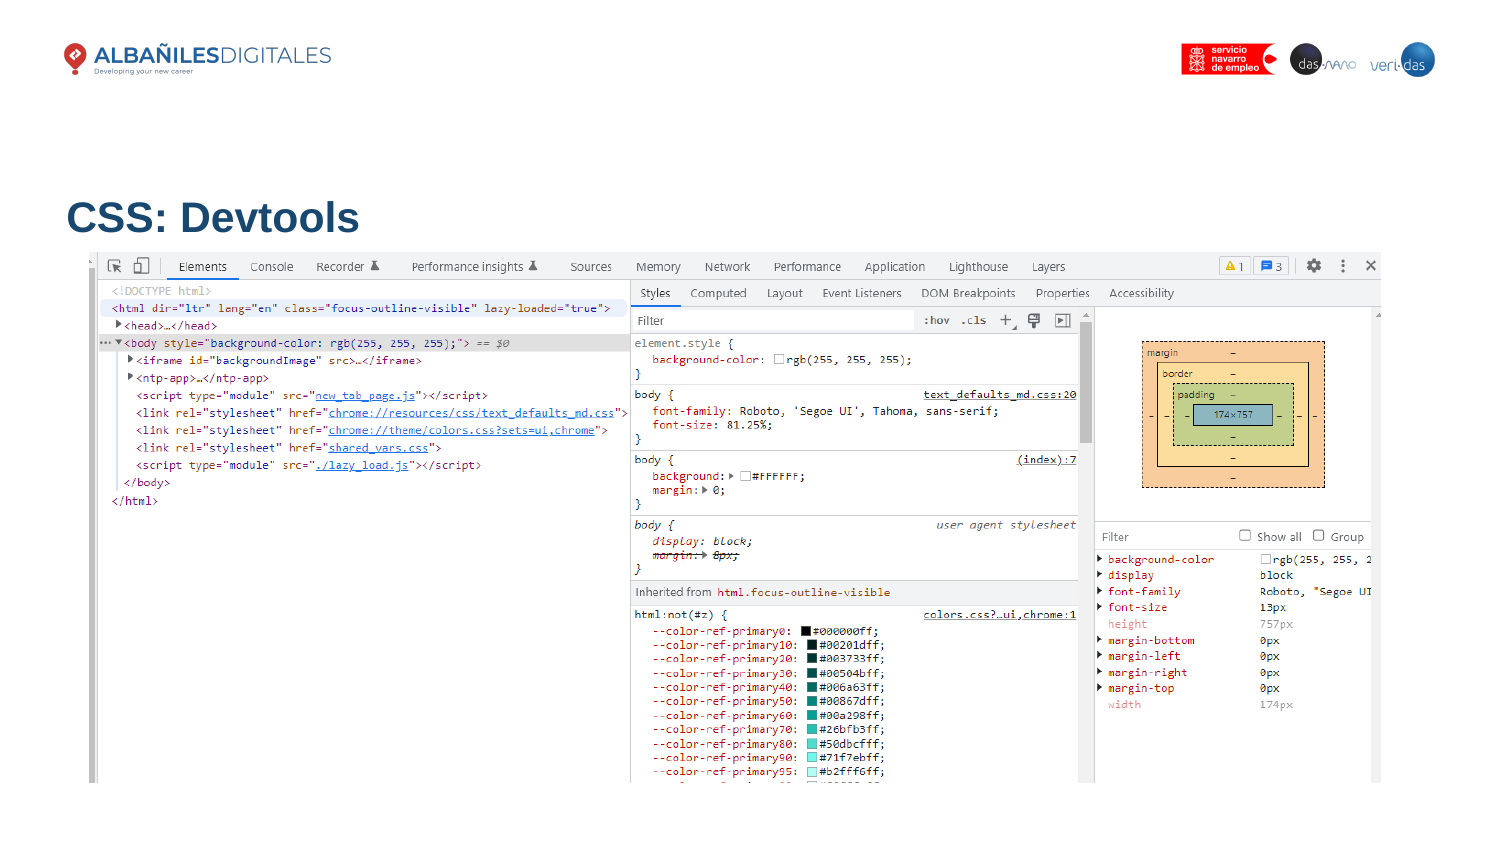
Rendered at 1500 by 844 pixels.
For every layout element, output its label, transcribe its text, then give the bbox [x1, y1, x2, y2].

picture [89, 252, 1381, 783]
picture [64, 43, 332, 75]
picture [1290, 43, 1356, 75]
text_box CSS: Devtools [66, 179, 728, 318]
picture [1370, 42, 1435, 77]
picture [1181, 43, 1277, 75]
